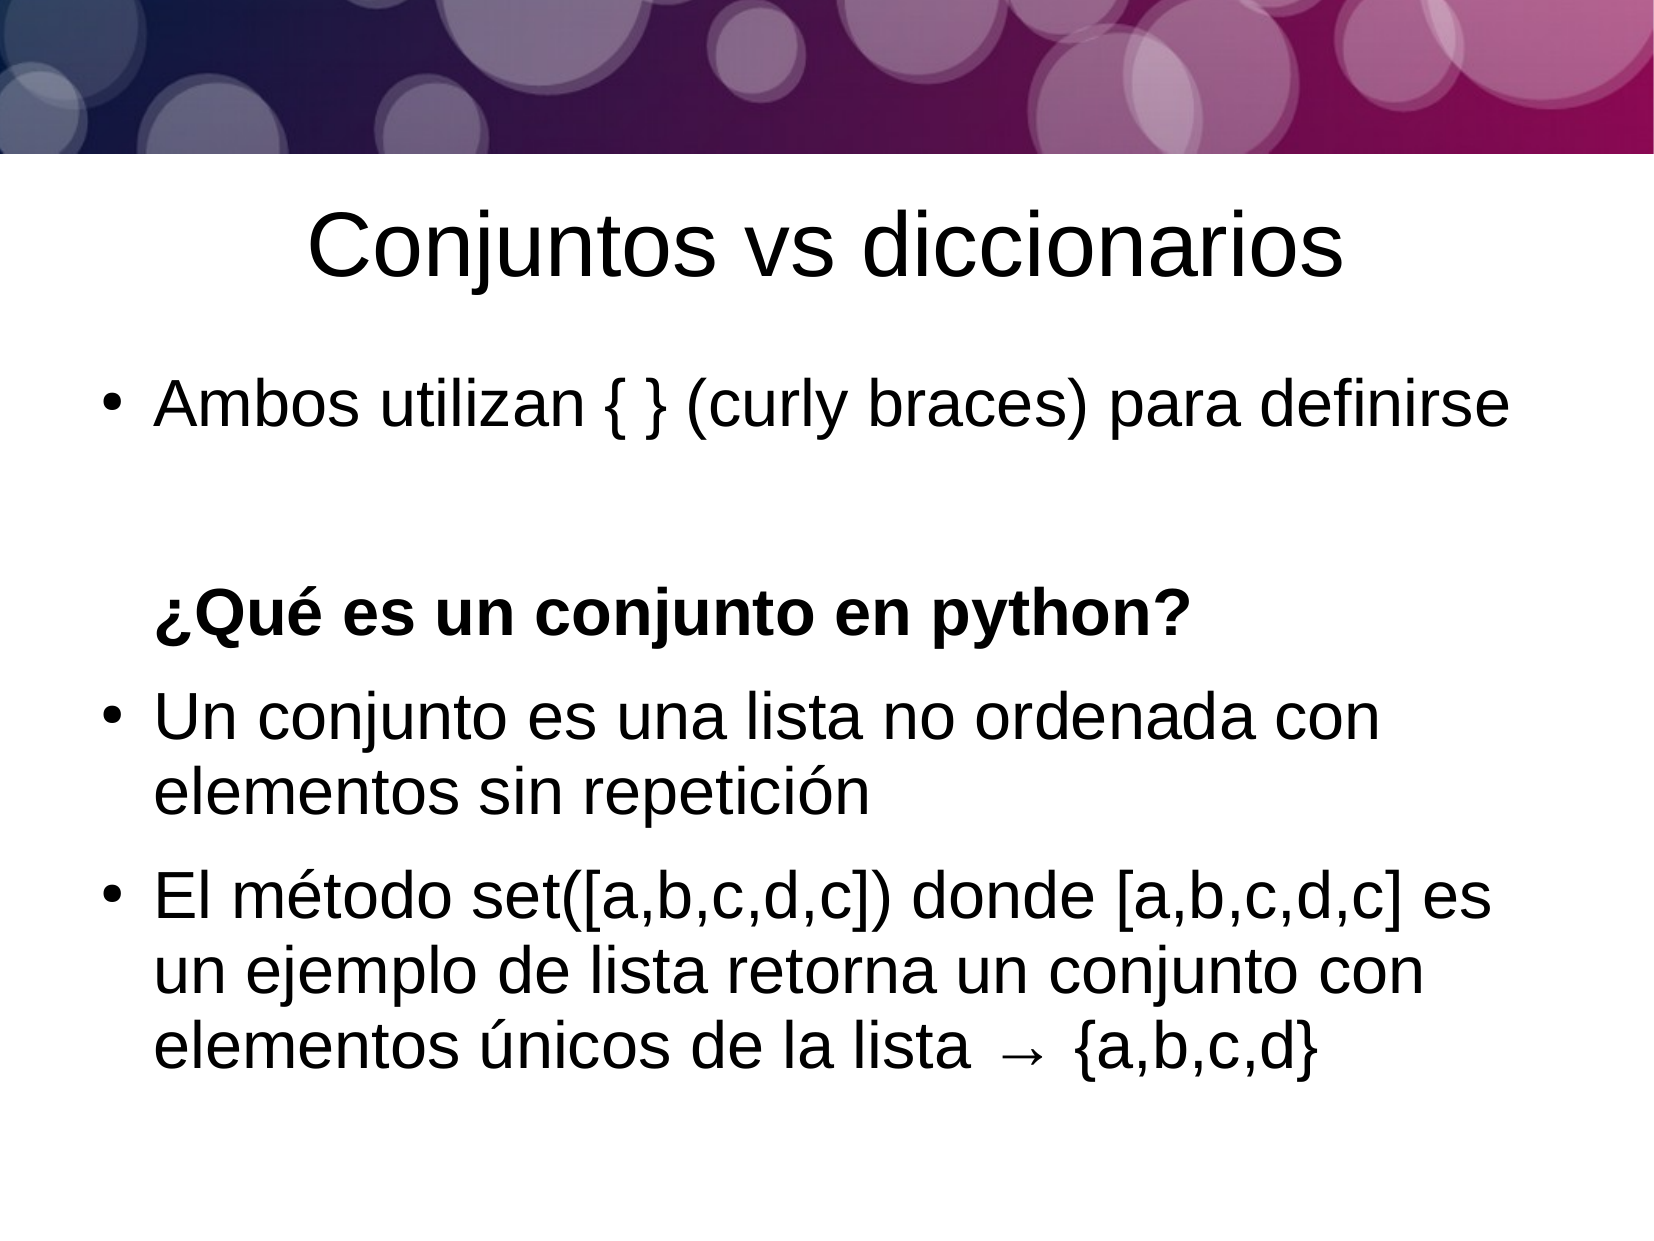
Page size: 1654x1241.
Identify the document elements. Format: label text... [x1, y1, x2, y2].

list Ambos utilizan { } (curly braces) para definirse ¿Qué es un conjunto en python? Un conjunto es una lista no ordenada con elementos sin repetición El método set([a,b,c,d,c]) donde [a,b,c,d,c] es un ejemplo de lista retorna un conjunto con elementos únicos de la lista → {a,b,c,d} [82, 366, 1571, 1087]
title Conjuntos vs diccionarios [82, 159, 1571, 331]
picture [0, 0, 1654, 154]
